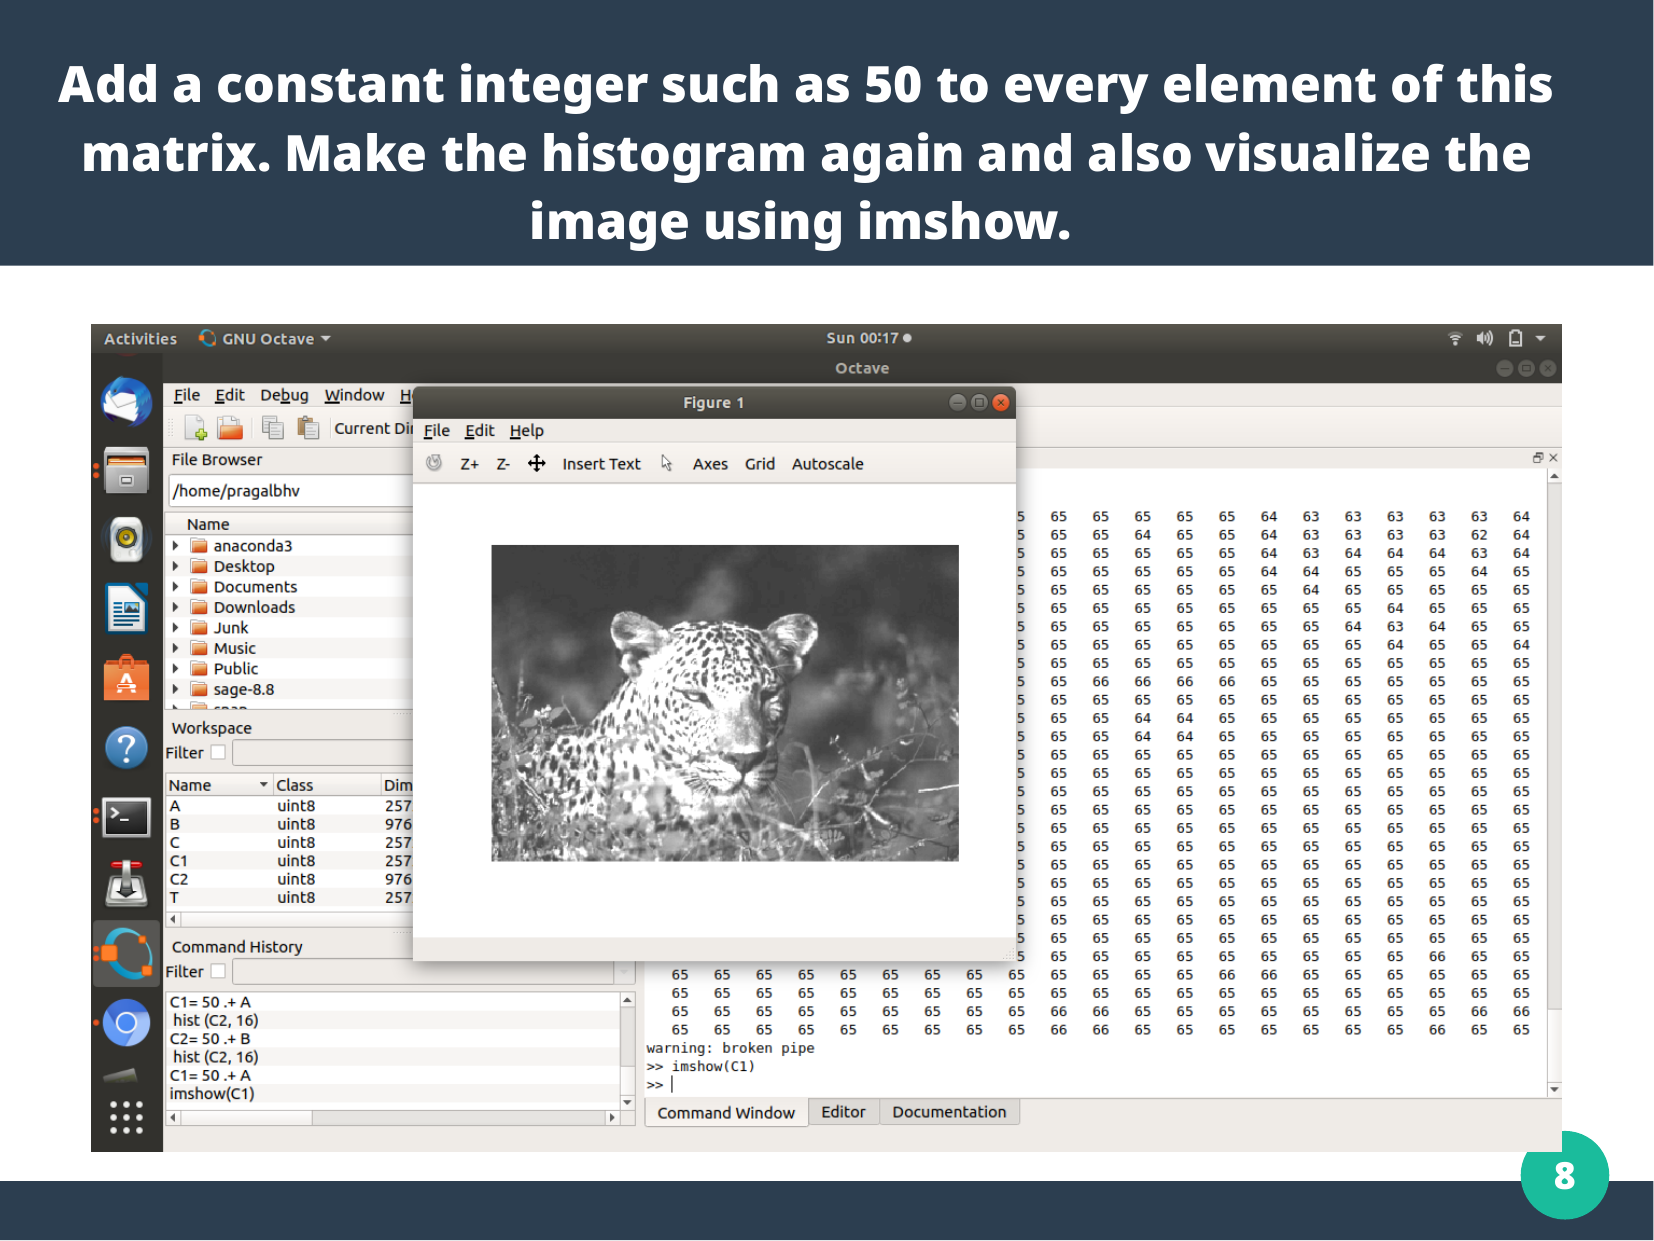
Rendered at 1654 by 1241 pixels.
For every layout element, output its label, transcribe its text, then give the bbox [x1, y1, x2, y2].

picture [91, 324, 1562, 1152]
title Add a constant integer such as 50 to every element of this matrix. Make the histogram again and also visualize the image using imshow. [59, 49, 1595, 207]
